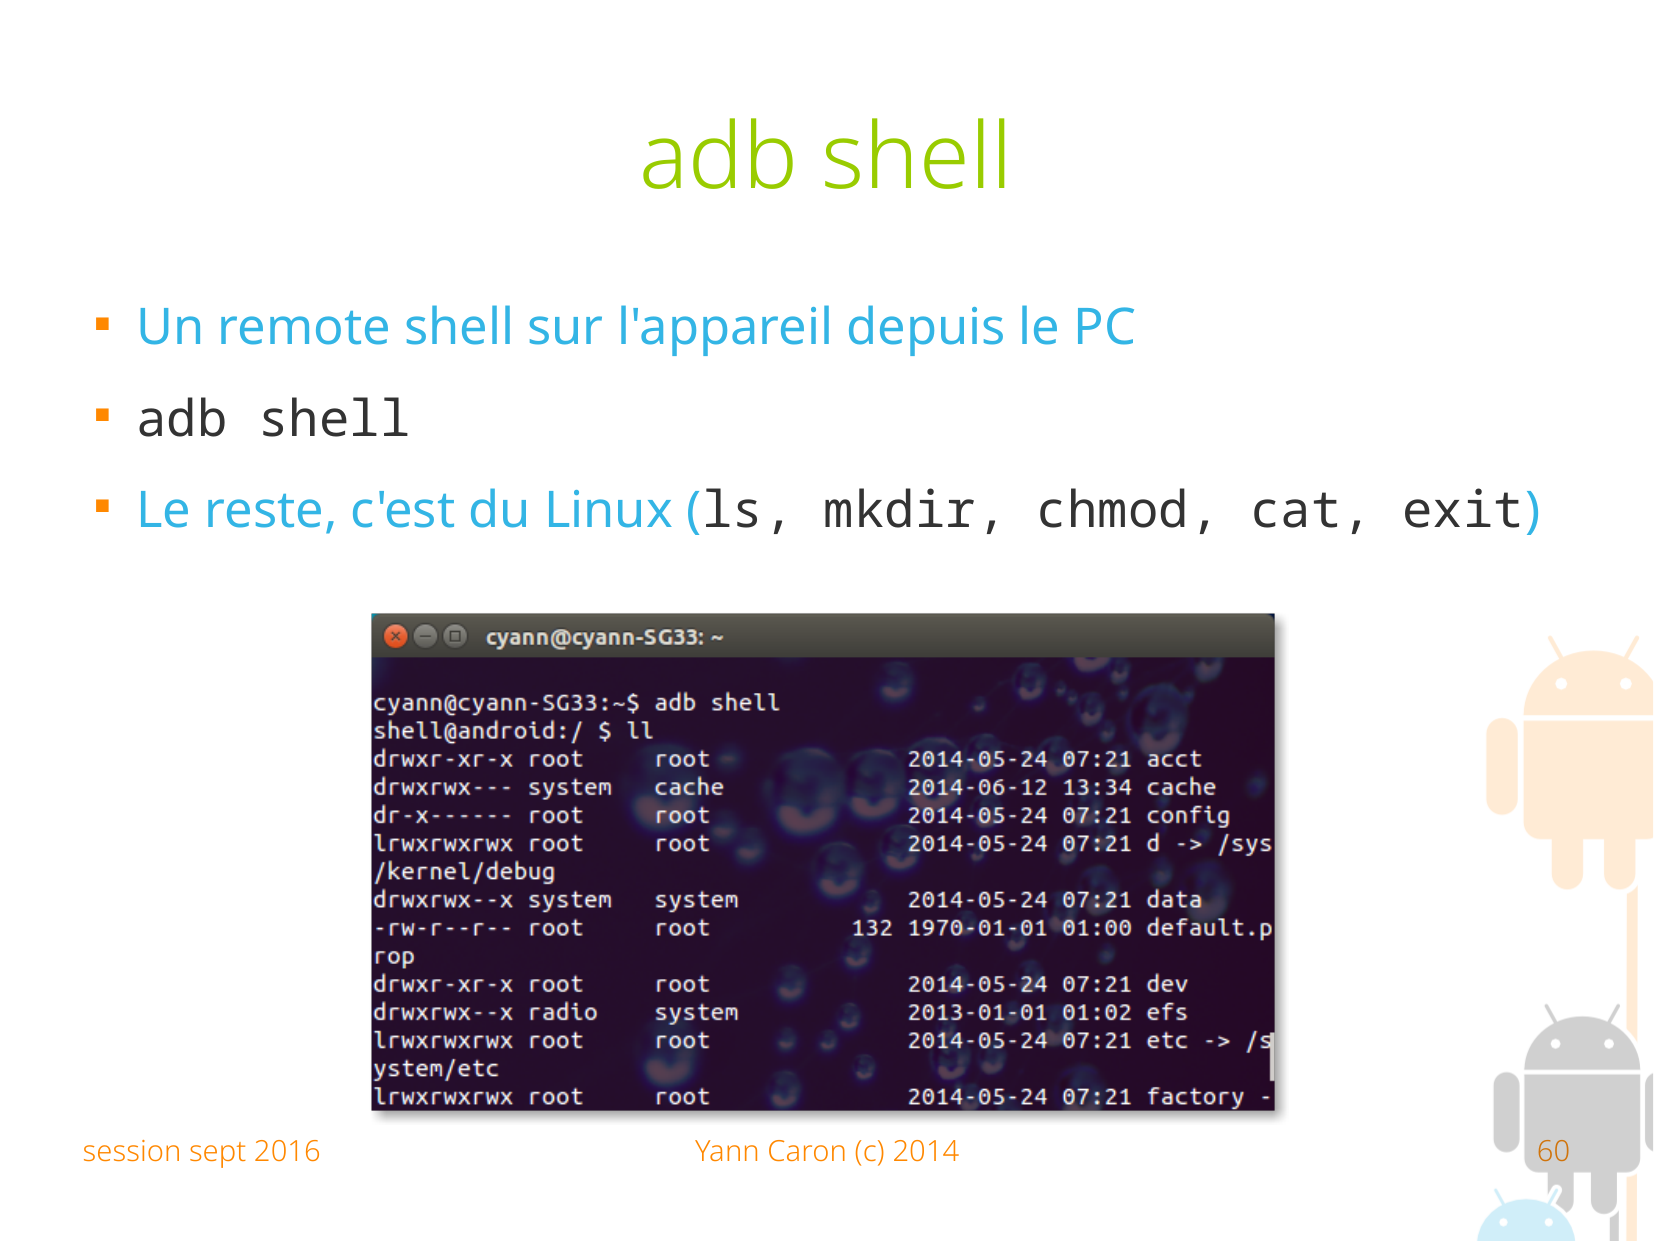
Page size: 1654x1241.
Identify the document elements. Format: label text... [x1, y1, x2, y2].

picture [240, 423, 1654, 1241]
list Un remote shell sur l'appareil depuis le PC adb shell Le reste, c'est du Linux (ls, mkdir, chmod, cat, exit) [82, 290, 1571, 586]
title adb shell [82, 49, 1571, 257]
